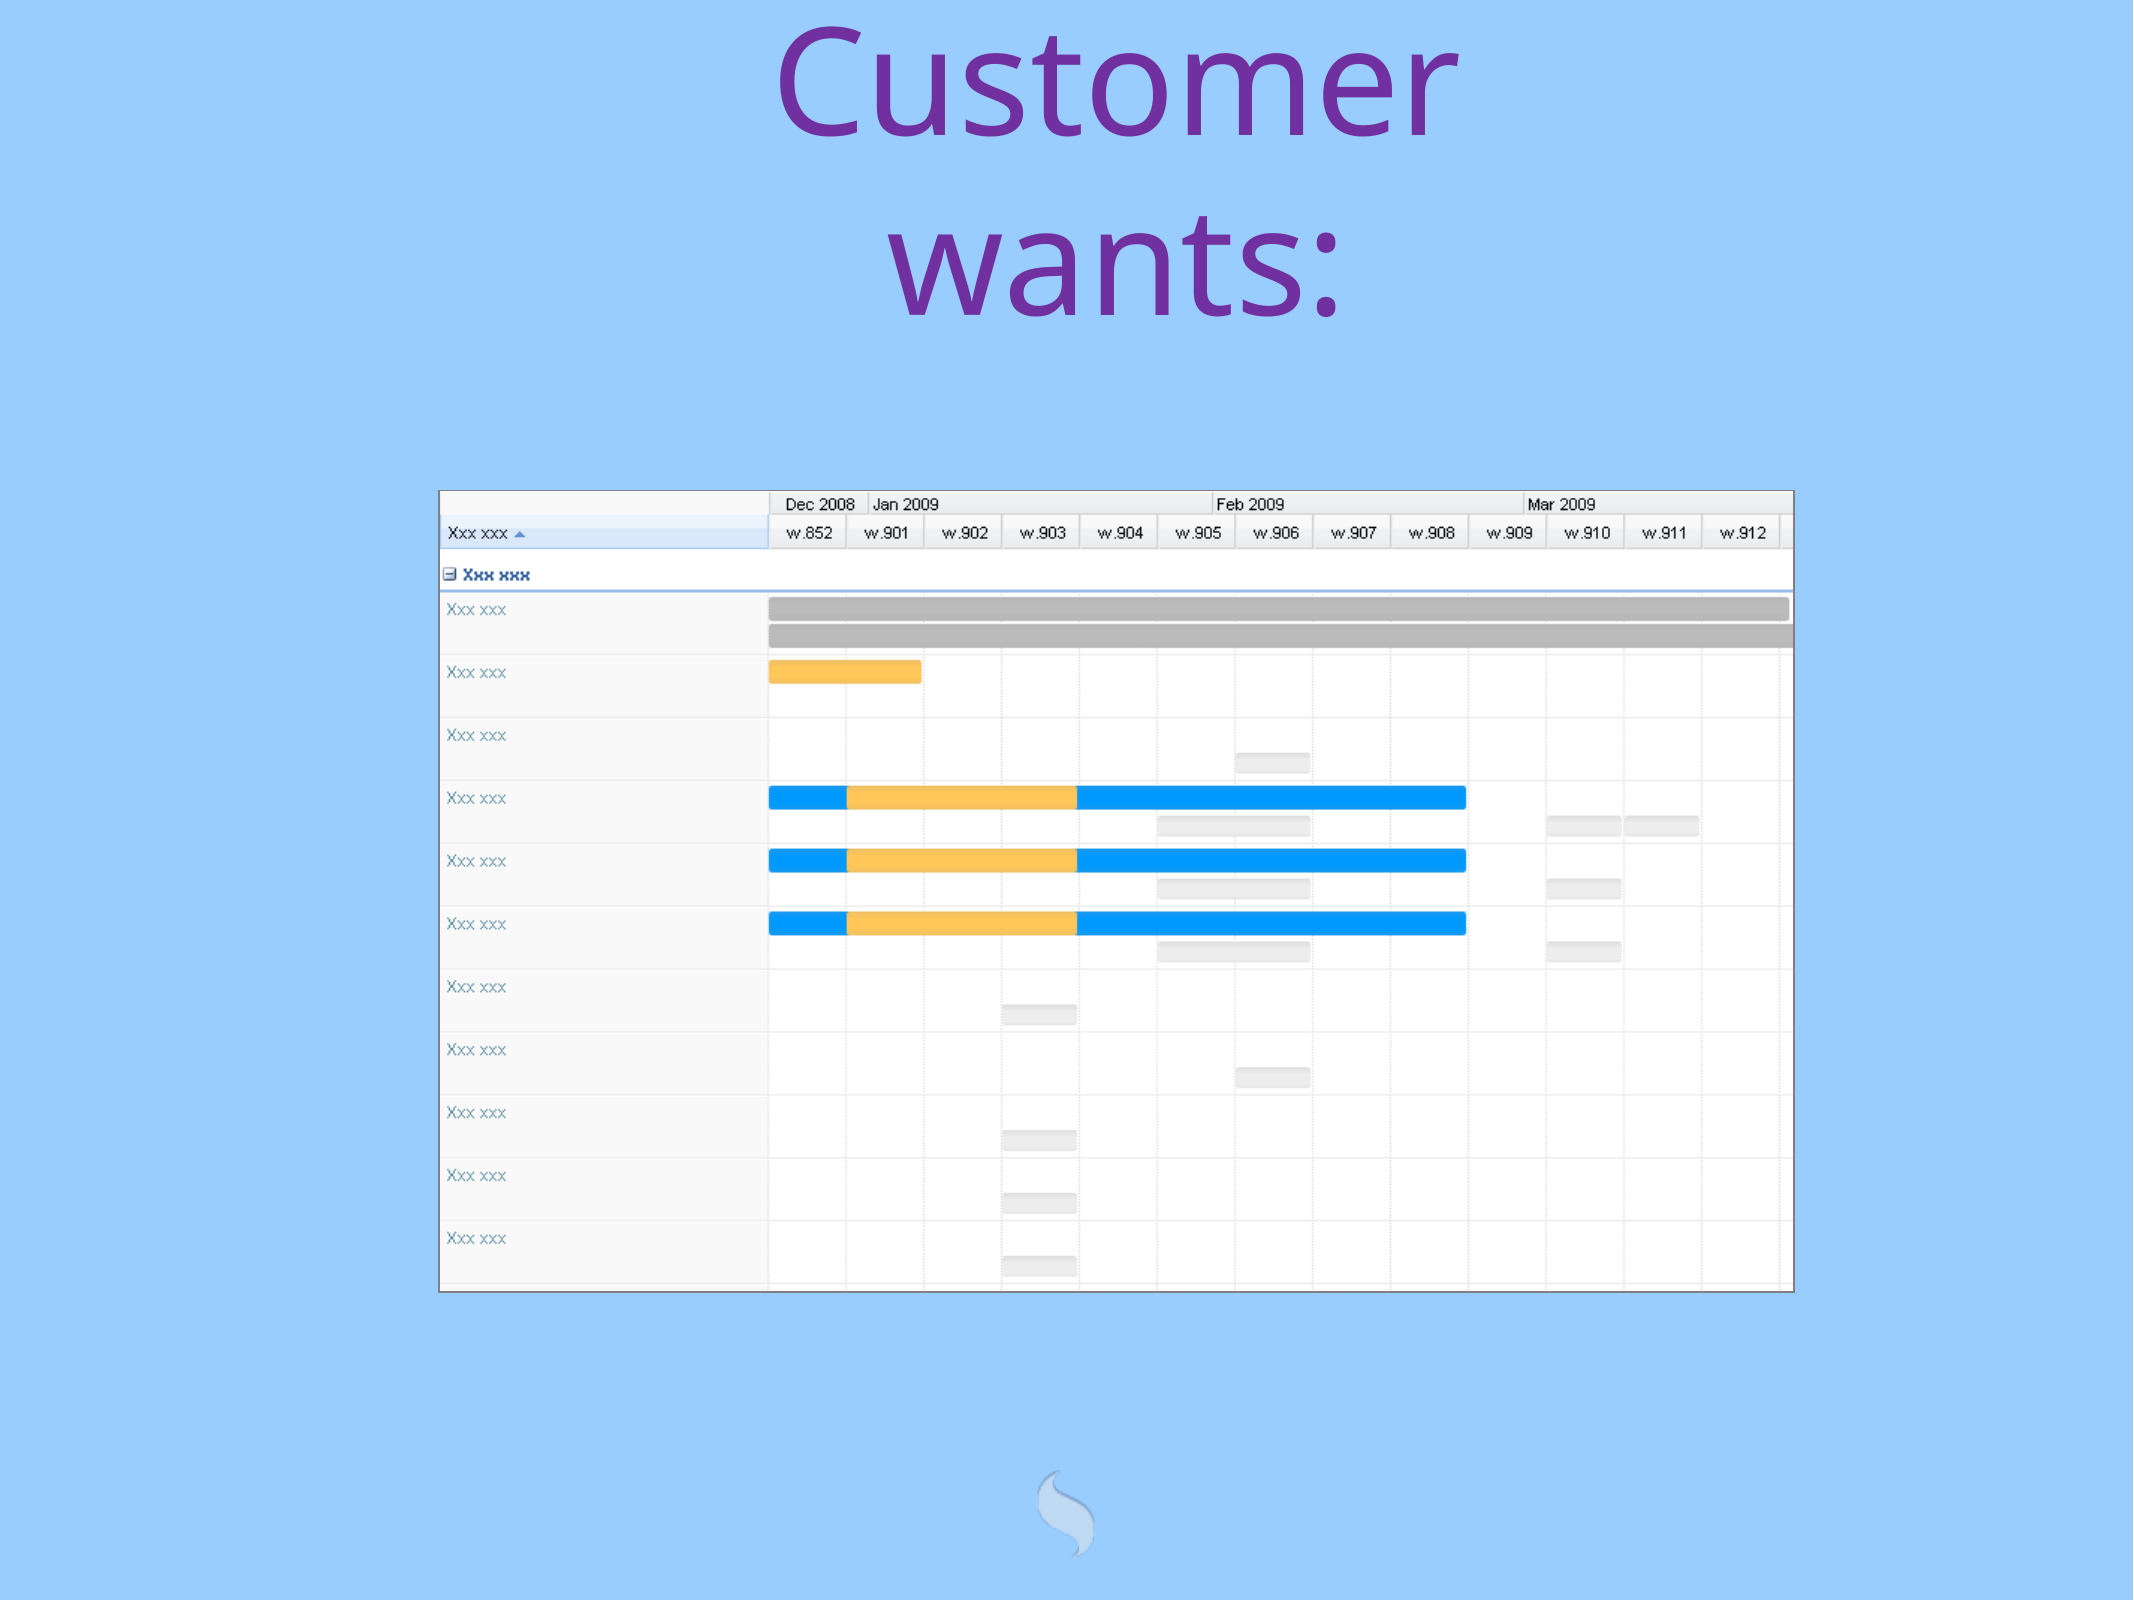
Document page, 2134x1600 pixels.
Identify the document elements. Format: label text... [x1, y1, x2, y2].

picture [440, 491, 1794, 1292]
text_box Customer wants: [516, 174, 1717, 354]
picture [1035, 1470, 1098, 1561]
